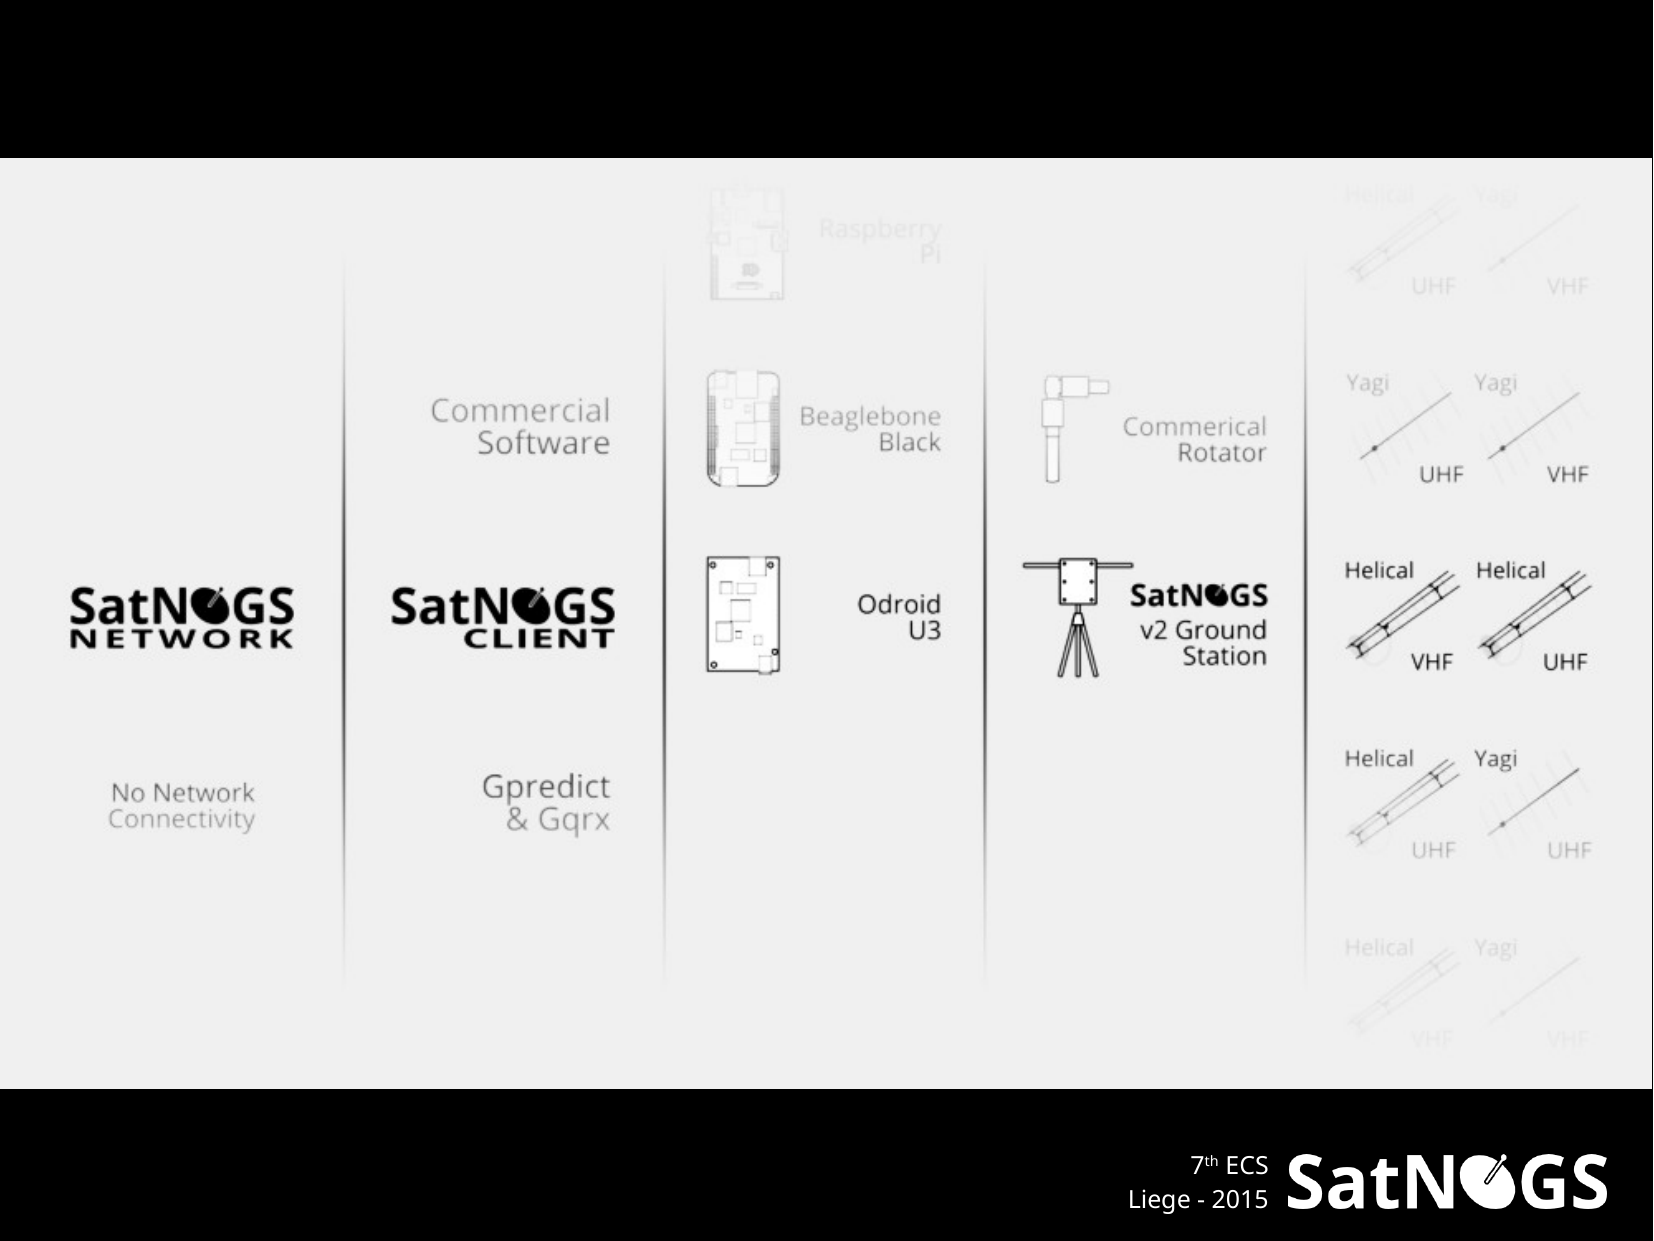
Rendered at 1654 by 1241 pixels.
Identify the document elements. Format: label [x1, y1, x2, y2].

picture [0, 158, 1652, 1089]
picture [1288, 1154, 1607, 1209]
